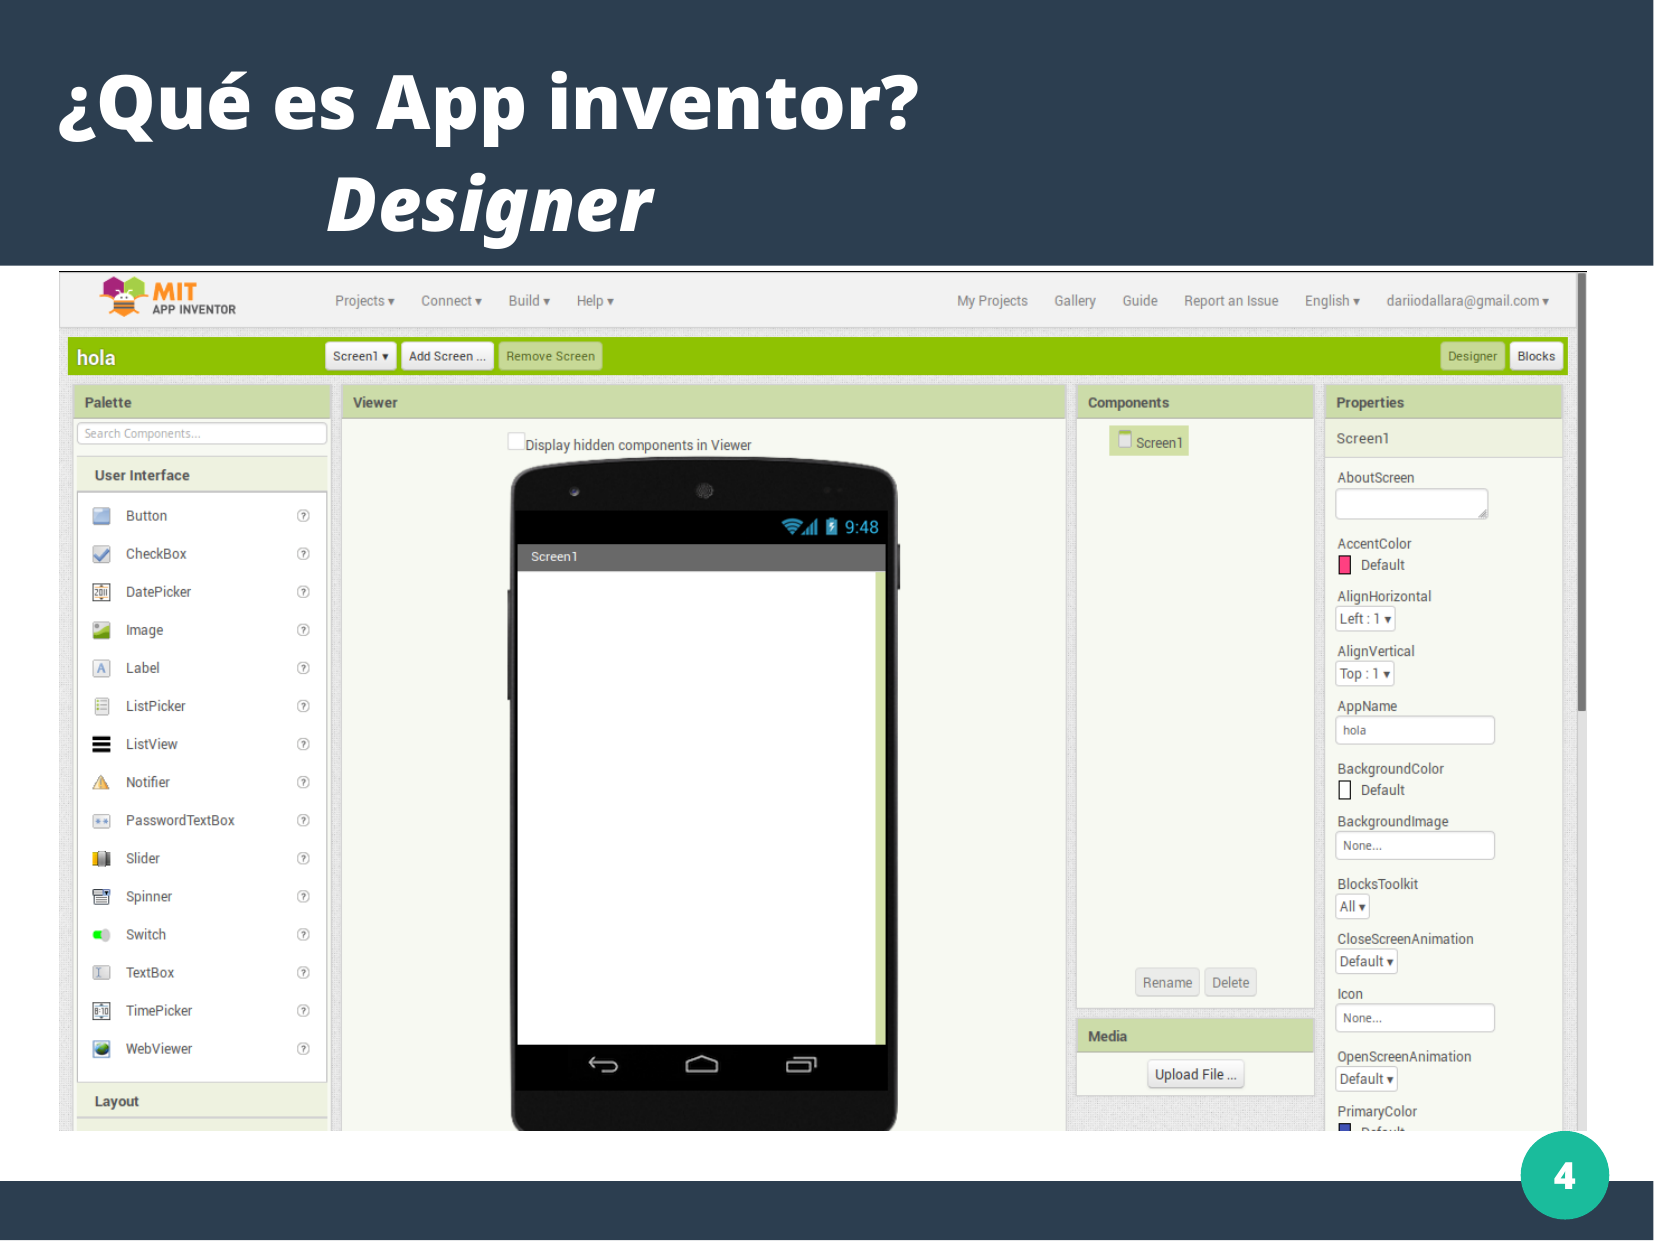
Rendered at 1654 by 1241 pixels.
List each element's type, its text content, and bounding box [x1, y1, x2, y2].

picture [59, 271, 1587, 1131]
title ¿Qué es App inventor? Designer [59, 49, 1595, 207]
